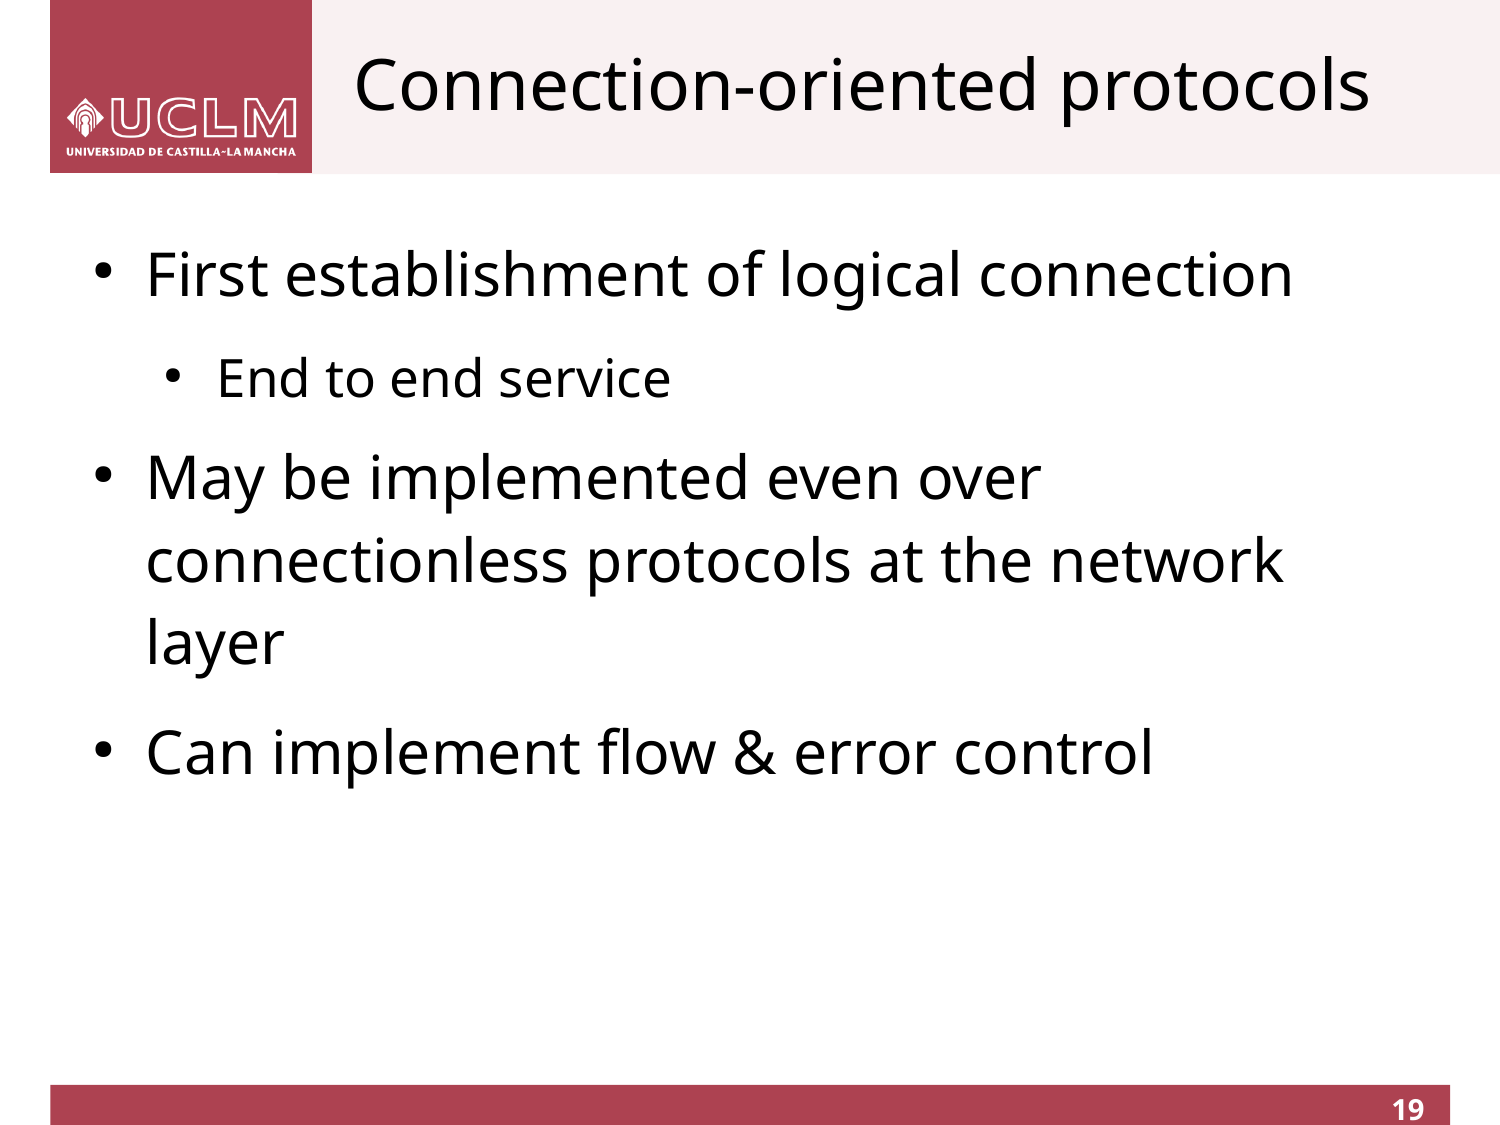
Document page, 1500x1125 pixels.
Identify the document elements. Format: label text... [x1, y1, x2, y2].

title Connection-oriented protocols [353, 6, 1425, 168]
picture [50, 0, 312, 173]
list First establishment of logical connection End to end service May be implemented even over connectionless protocols at the network layer Can implement flow & error control [74, 231, 1425, 884]
